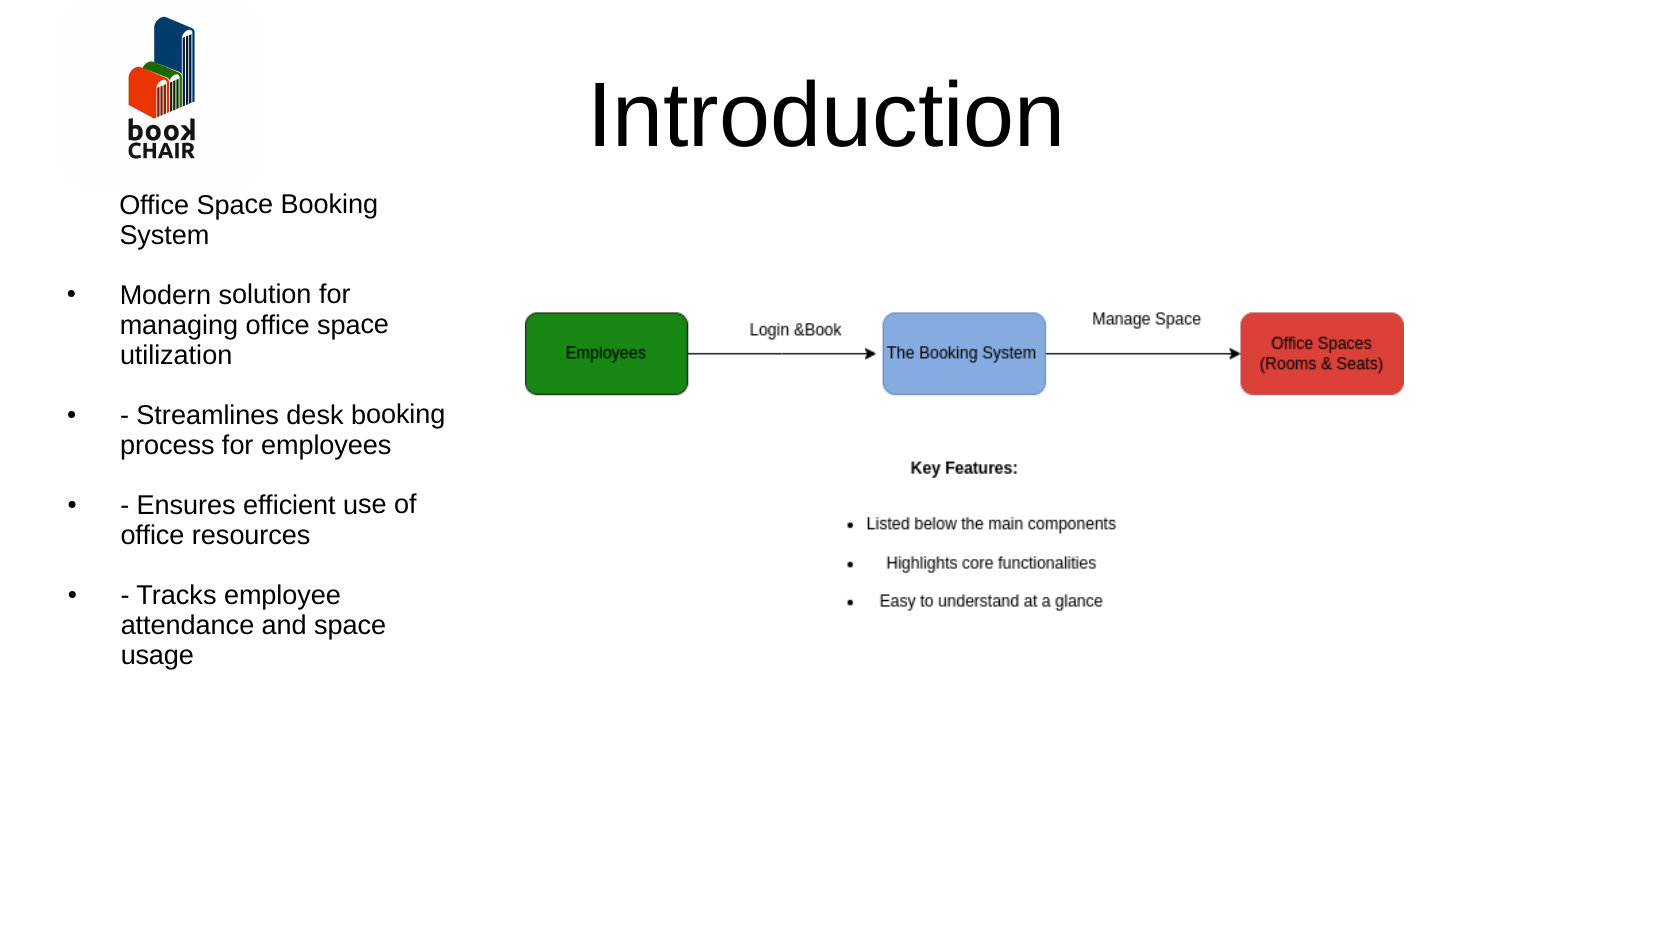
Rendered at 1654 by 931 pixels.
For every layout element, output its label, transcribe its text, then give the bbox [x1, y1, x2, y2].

picture [59, 1, 263, 189]
title Introduction [263, 37, 1571, 193]
picture [525, 299, 1404, 638]
list Office Space Booking System Modern solution for managing office space utilization - Streamlines desk booking process for employees - Ensures efficient use of office resources - Tracks employee attendance and space usage [48, 188, 451, 789]
